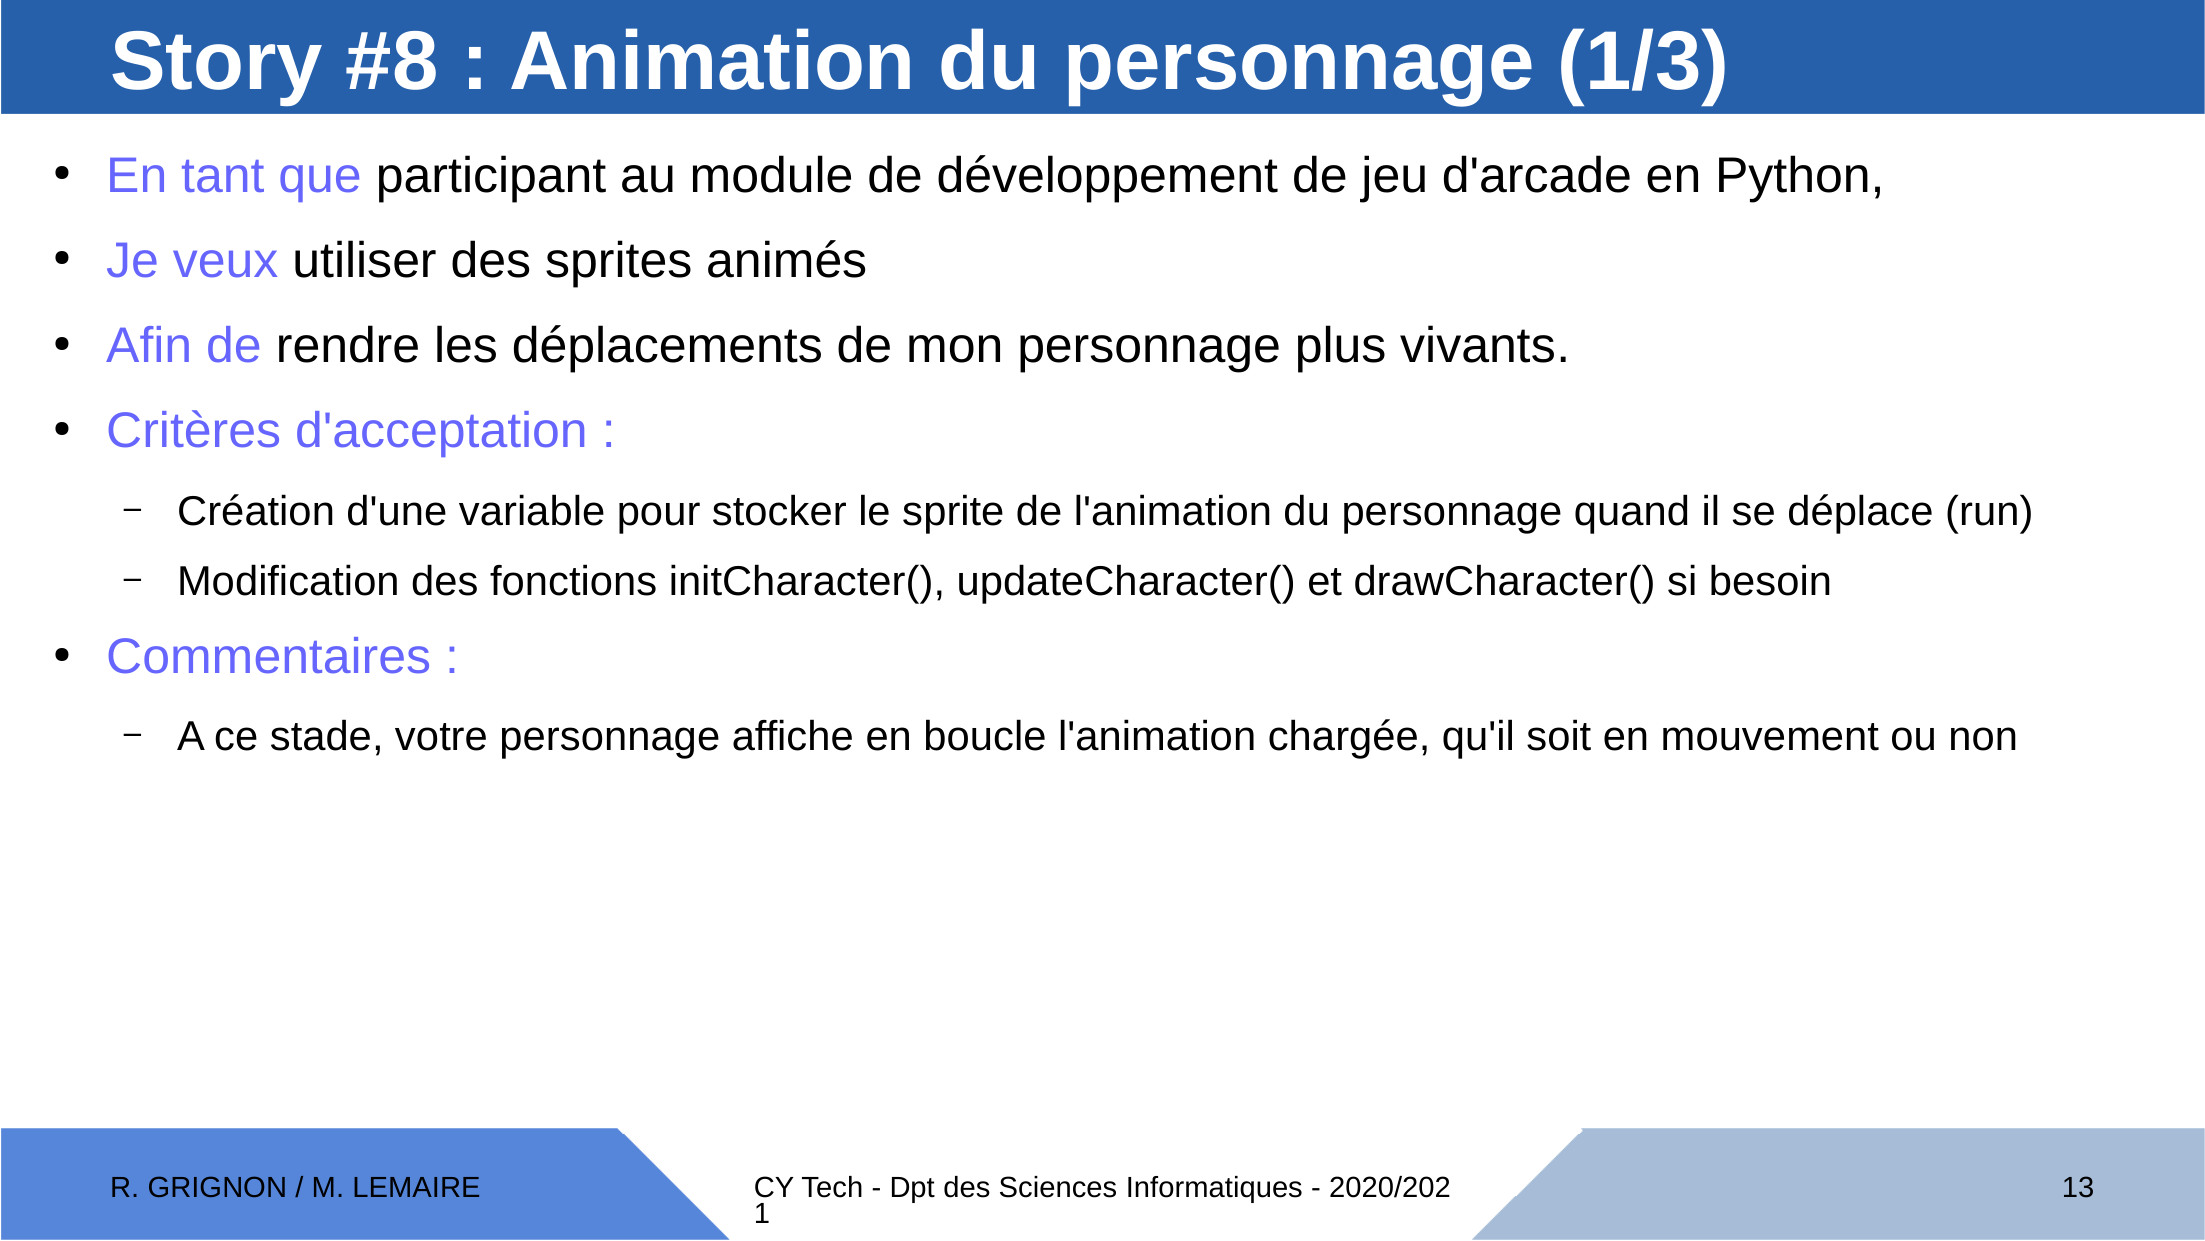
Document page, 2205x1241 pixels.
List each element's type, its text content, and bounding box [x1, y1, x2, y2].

picture [0, 0, 2205, 1241]
list En tant que participant au module de développement de jeu d'arcade en Python, Je veux utiliser des sprites animés Afin de rendre les déplacements de mon personnage plus vivants. Critères d'acceptation : Création d'une variable pour stocker le sprite de l'animation du personnage quand il se déplace (run) Modification des fonctions initCharacter(), updateCharacter() et drawCharacter() si besoin Commentaires : A ce stade, votre personnage affiche en boucle l'animation chargée, qu'il soit en mouvement ou non [35, 217, 2186, 1087]
title Story #8 : Animation du personnage (1/3) [110, 49, 2095, 217]
